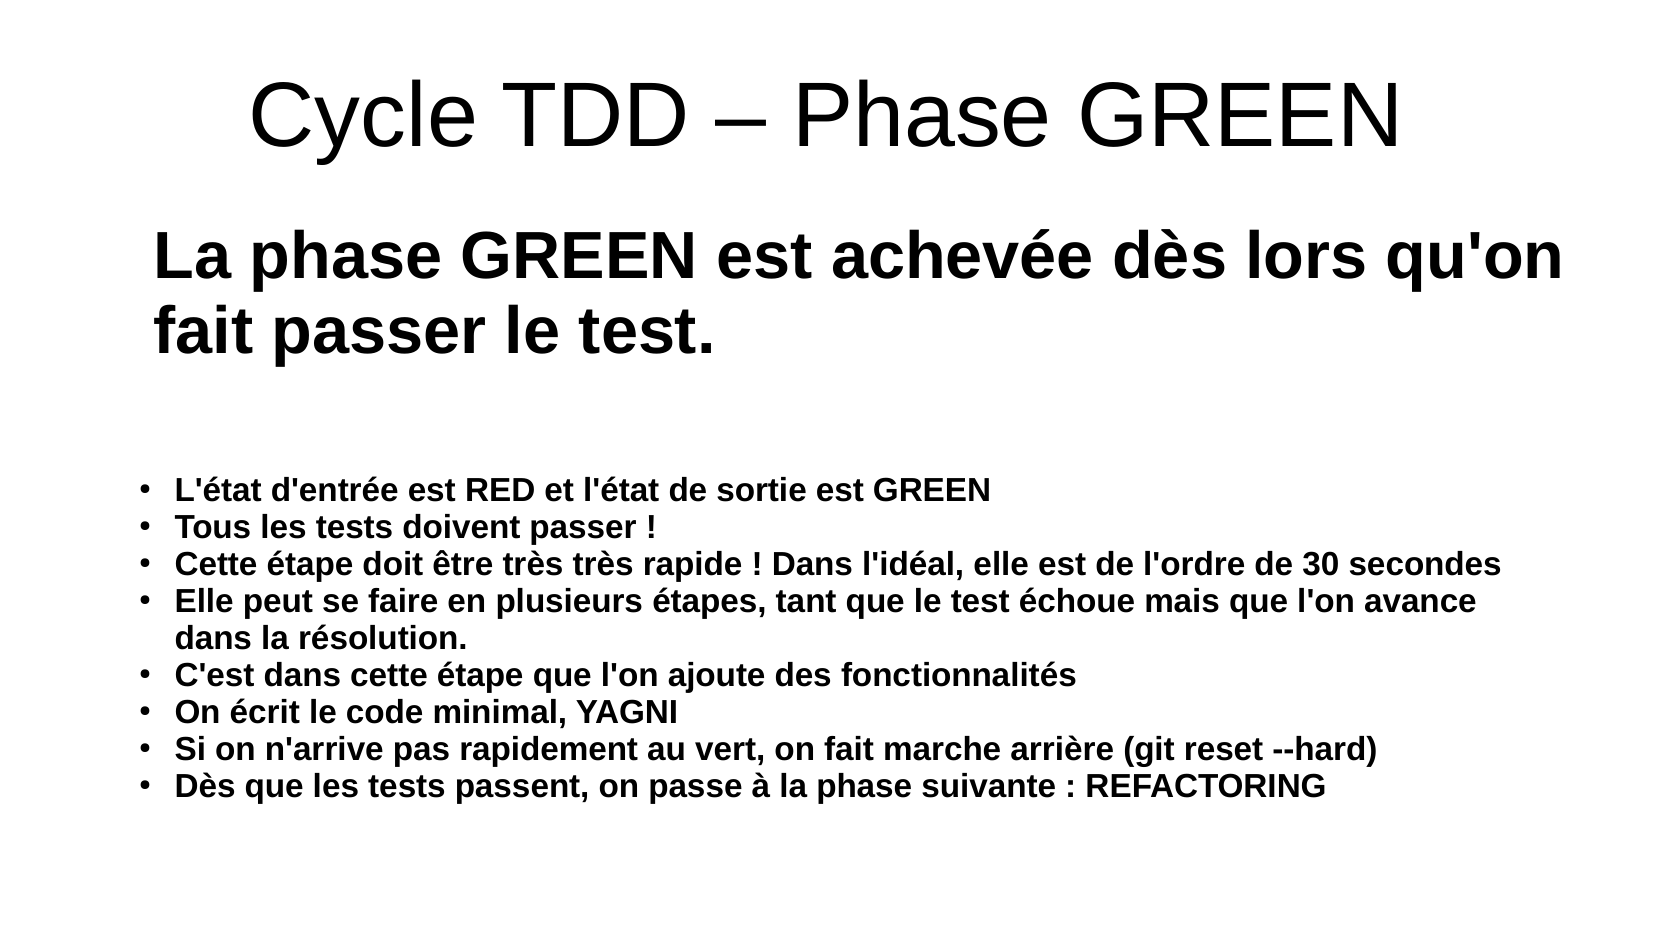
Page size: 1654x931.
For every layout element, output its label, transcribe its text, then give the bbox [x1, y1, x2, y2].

list La phase GREEN est achevée dès lors qu'on fait passer le test. [82, 217, 1572, 385]
title Cycle TDD – Phase GREEN [82, 37, 1571, 193]
text_box L'état d'entrée est RED et l'état de sortie est GREEN Tous les tests doivent passer ! Cette étape doit être très très rapide ! Dans l'idéal, elle est de l'ordre de 30 secondes Elle peut se faire en plusieurs étapes, tant que le test échoue mais que l'on avance dans la résolution. C'est dans cette étape que l'on ajoute des fonctionnalités On écrit le code minimal, YAGNI Si on n'arrive pas rapidement au vert, on fait marche arrière (git reset --hard) Dès que les tests passent, on passe à la phase suivante : REFACTORING [124, 463, 1566, 828]
